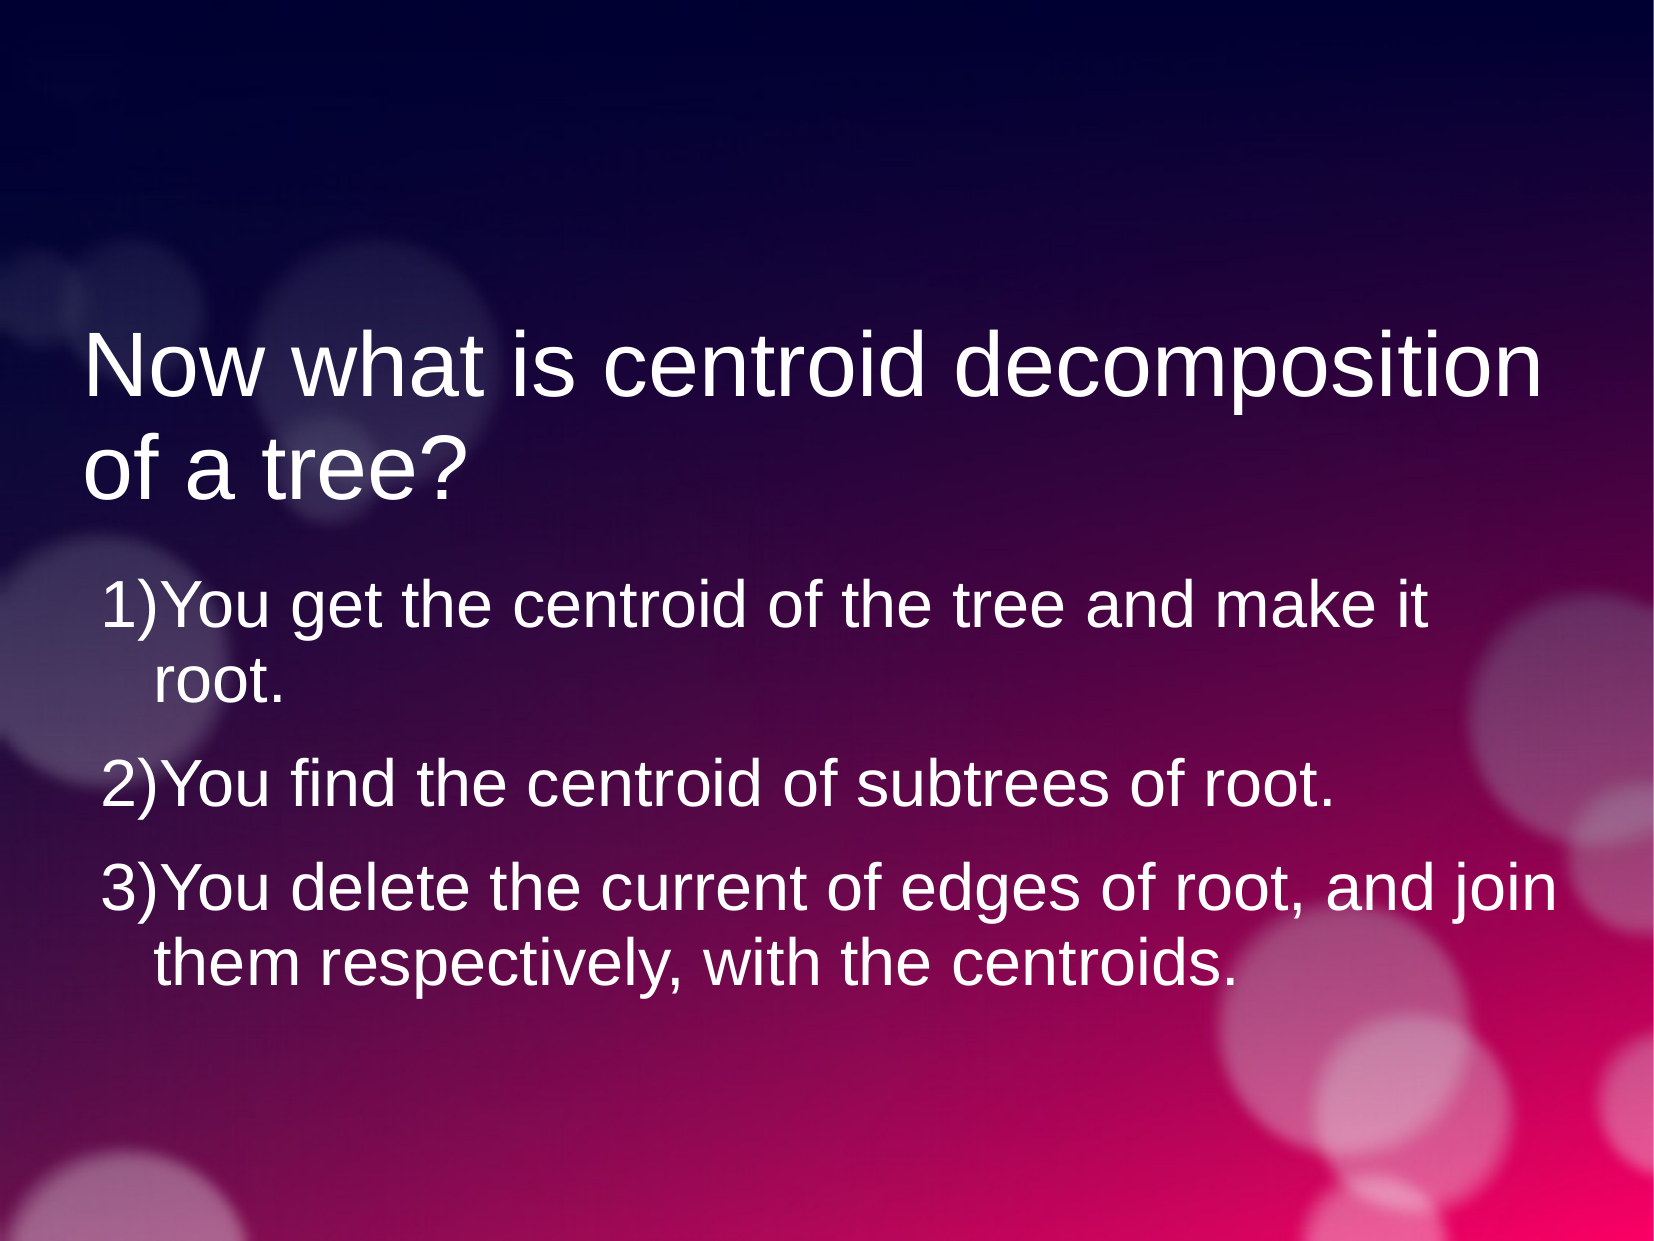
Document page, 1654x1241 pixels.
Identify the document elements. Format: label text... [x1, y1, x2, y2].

picture [0, 0, 1654, 1241]
title Now what is centroid decomposition of a tree? [82, 312, 1571, 520]
list You get the centroid of the tree and make it root. You find the centroid of subtrees of root. You delete the current of edges of root, and join them respectively, with the centroids. [82, 566, 1571, 1010]
